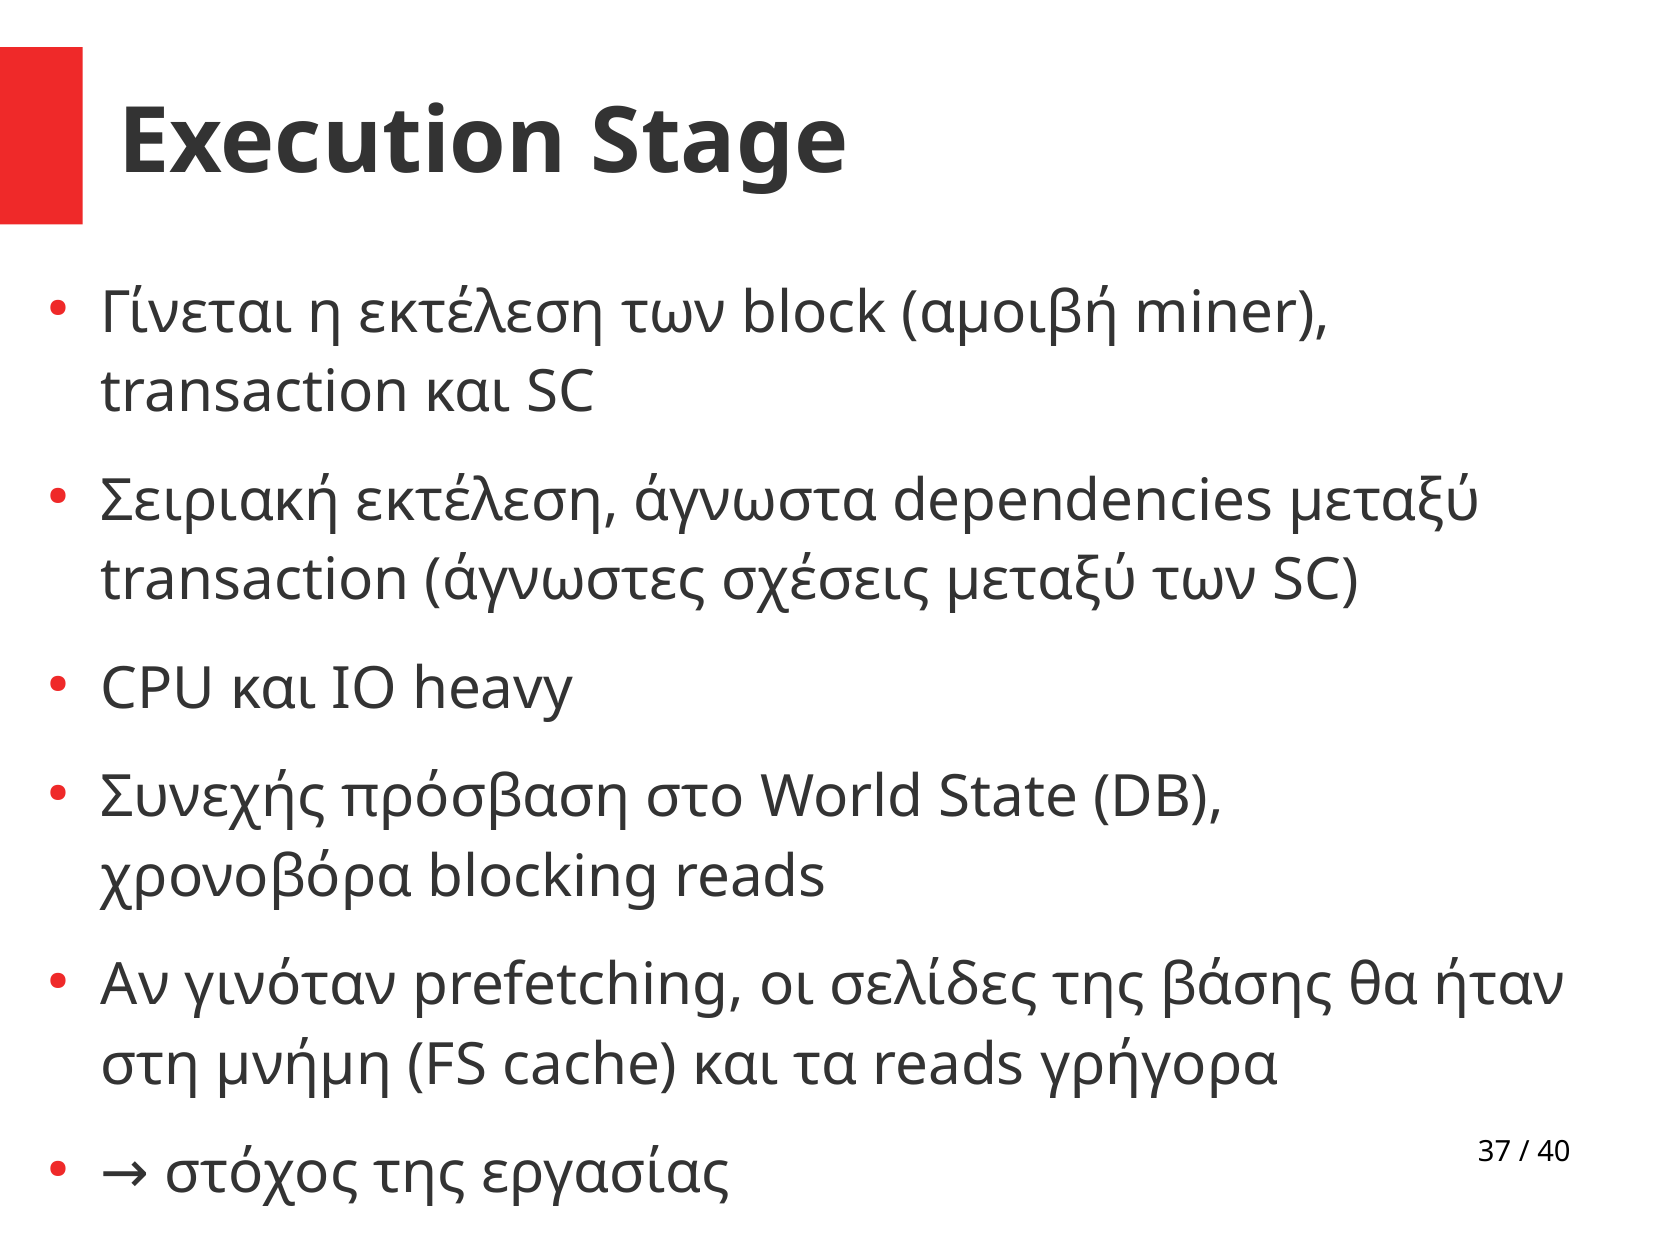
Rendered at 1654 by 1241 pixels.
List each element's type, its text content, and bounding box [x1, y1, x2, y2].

list Γίνεται η εκτέλεση των block (αμοιβή miner), transaction και SC Σειριακή εκτέλεση, άγνωστα dependencies μεταξύ transaction (άγνωστες σχέσεις μεταξύ των SC) CPU και IO heavy Συνεχής πρόσβαση στο World State (DB), χρονοβόρα blocking reads Αν γινόταν prefetching, οι σελίδες της βάσης θα ήταν στη μνήμη (FS cache) και τα reads γρήγορα → στόχος της εργασίας [30, 270, 1621, 1066]
title Execution Stage [118, 33, 1571, 241]
